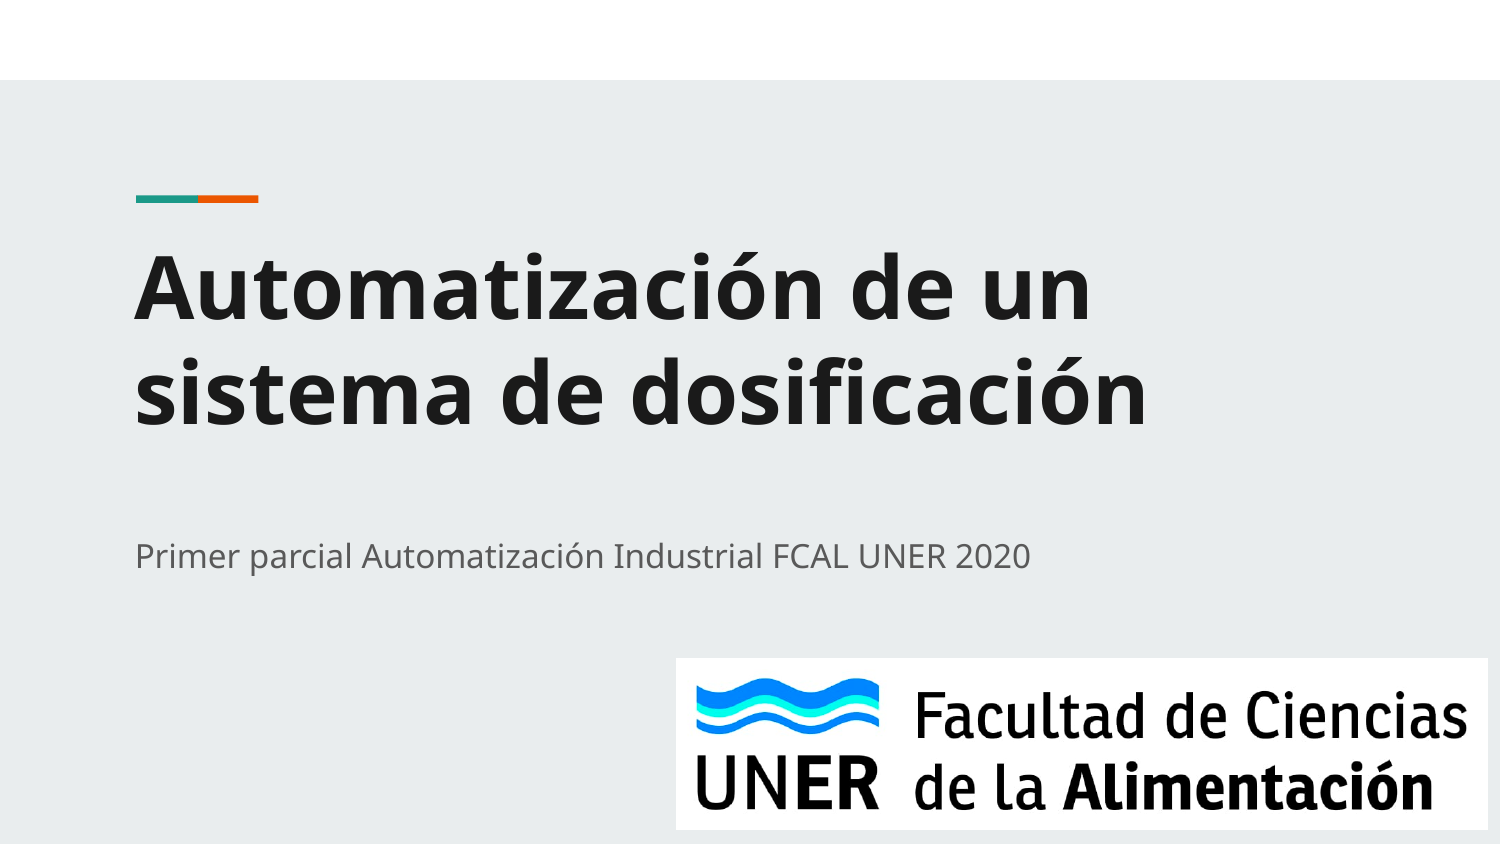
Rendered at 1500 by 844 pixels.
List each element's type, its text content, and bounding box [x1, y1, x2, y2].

title Automatización de un sistema de dosificación [119, 216, 1381, 490]
subtitle Primer parcial Automatización Industrial FCAL UNER 2020 [119, 520, 1381, 610]
picture [676, 658, 1488, 830]
